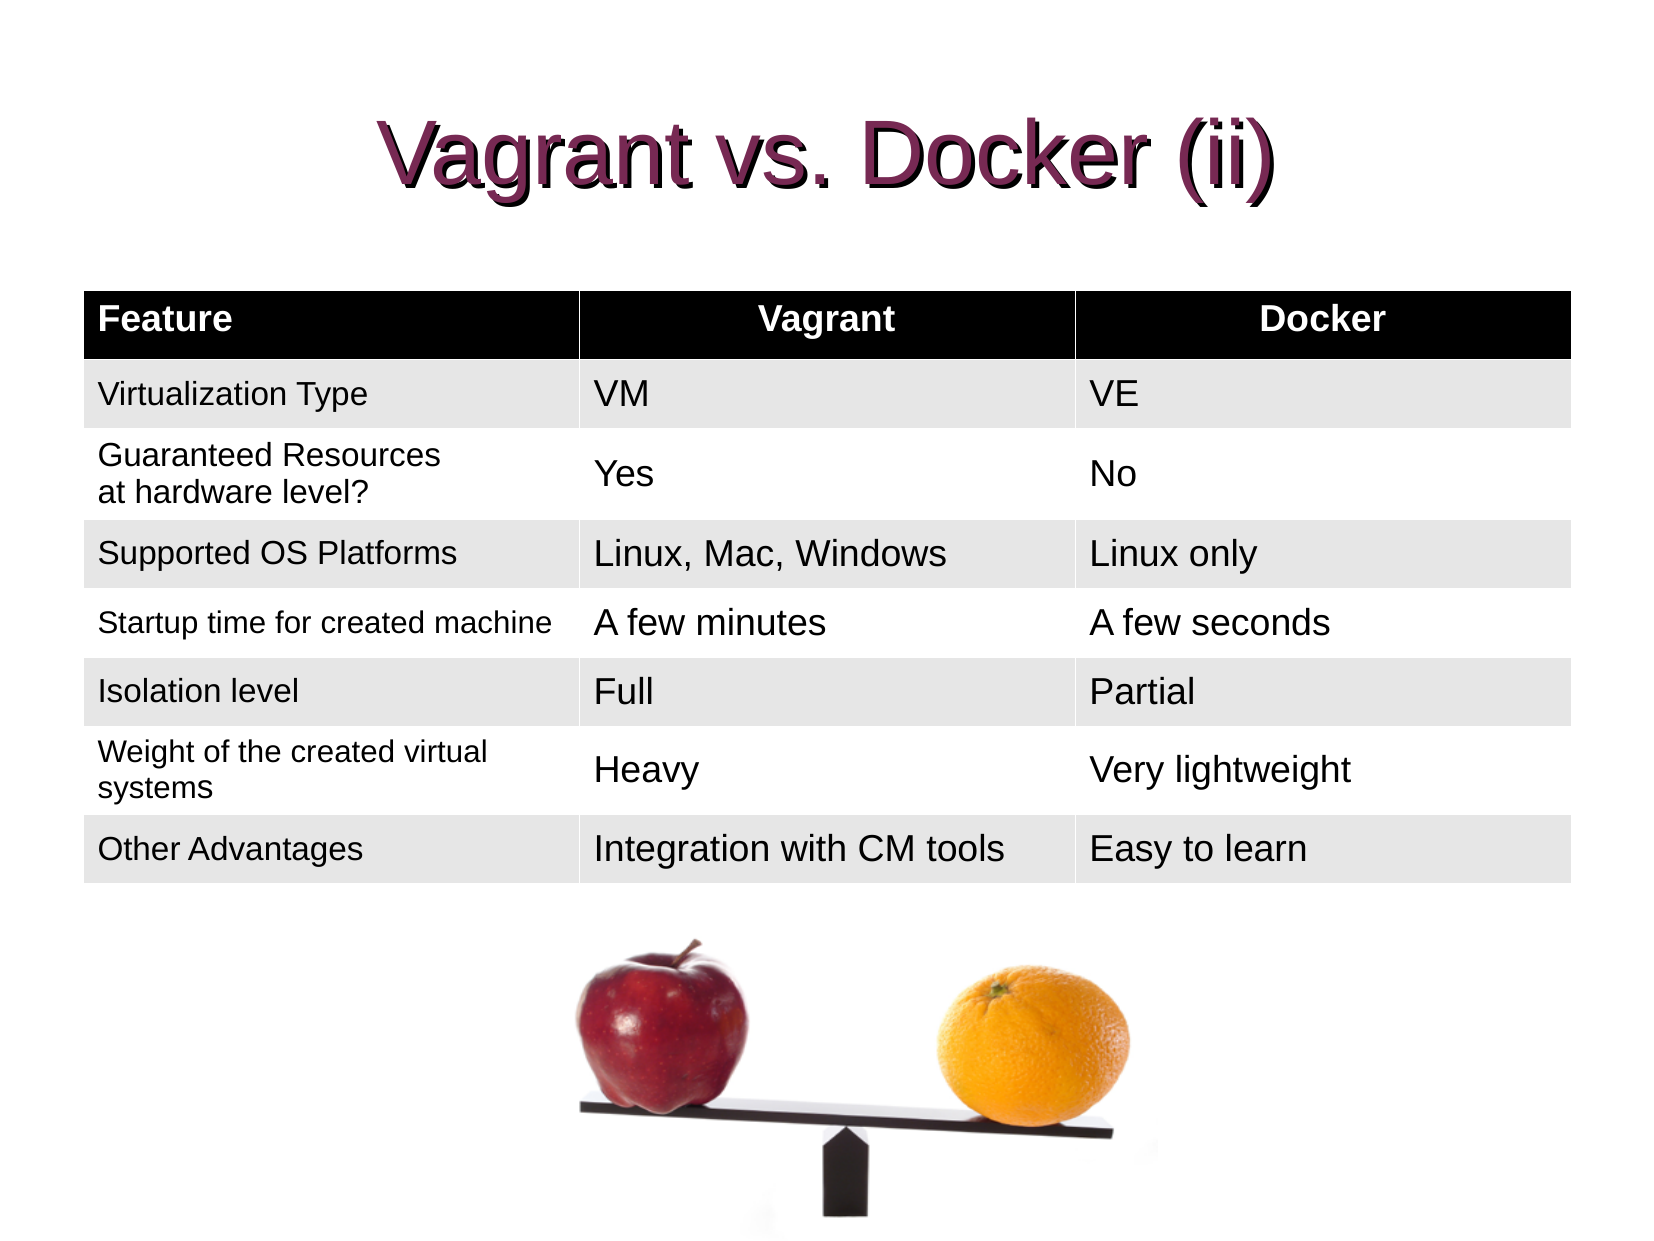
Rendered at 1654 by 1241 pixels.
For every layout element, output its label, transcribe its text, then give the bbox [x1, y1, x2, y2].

table_cell Virtualization Type [84, 360, 579, 428]
table_cell Full [580, 658, 1075, 726]
table_cell VM [580, 360, 1075, 428]
table_cell Supported OS Platforms [84, 520, 579, 588]
table_cell VE [1076, 360, 1571, 428]
table_cell Other Advantages [84, 815, 579, 883]
table_header Feature [84, 291, 579, 359]
table_cell Weight of the created virtual systems [84, 727, 579, 814]
title Vagrant vs. Docker (ii) [82, 49, 1571, 257]
table_cell Heavy [580, 727, 1075, 814]
table_header Docker [1076, 291, 1571, 359]
table_cell Linux, Mac, Windows [580, 520, 1075, 588]
table_cell Startup time for created machine [84, 589, 579, 657]
table_cell A few minutes [580, 589, 1075, 657]
table_cell Guaranteed Resources at hardware level? [84, 429, 579, 519]
table_cell Yes [580, 429, 1075, 519]
table_cell Isolation level [84, 658, 579, 726]
table_cell No [1076, 429, 1571, 519]
table_header Vagrant [580, 291, 1075, 359]
table_cell Easy to learn [1076, 815, 1571, 883]
picture [543, 921, 1158, 1241]
table_cell Partial [1076, 658, 1571, 726]
table_cell Very lightweight [1076, 727, 1571, 814]
table_cell Integration with CM tools [580, 815, 1075, 883]
table_cell Linux only [1076, 520, 1571, 588]
table_cell A few seconds [1076, 589, 1571, 657]
